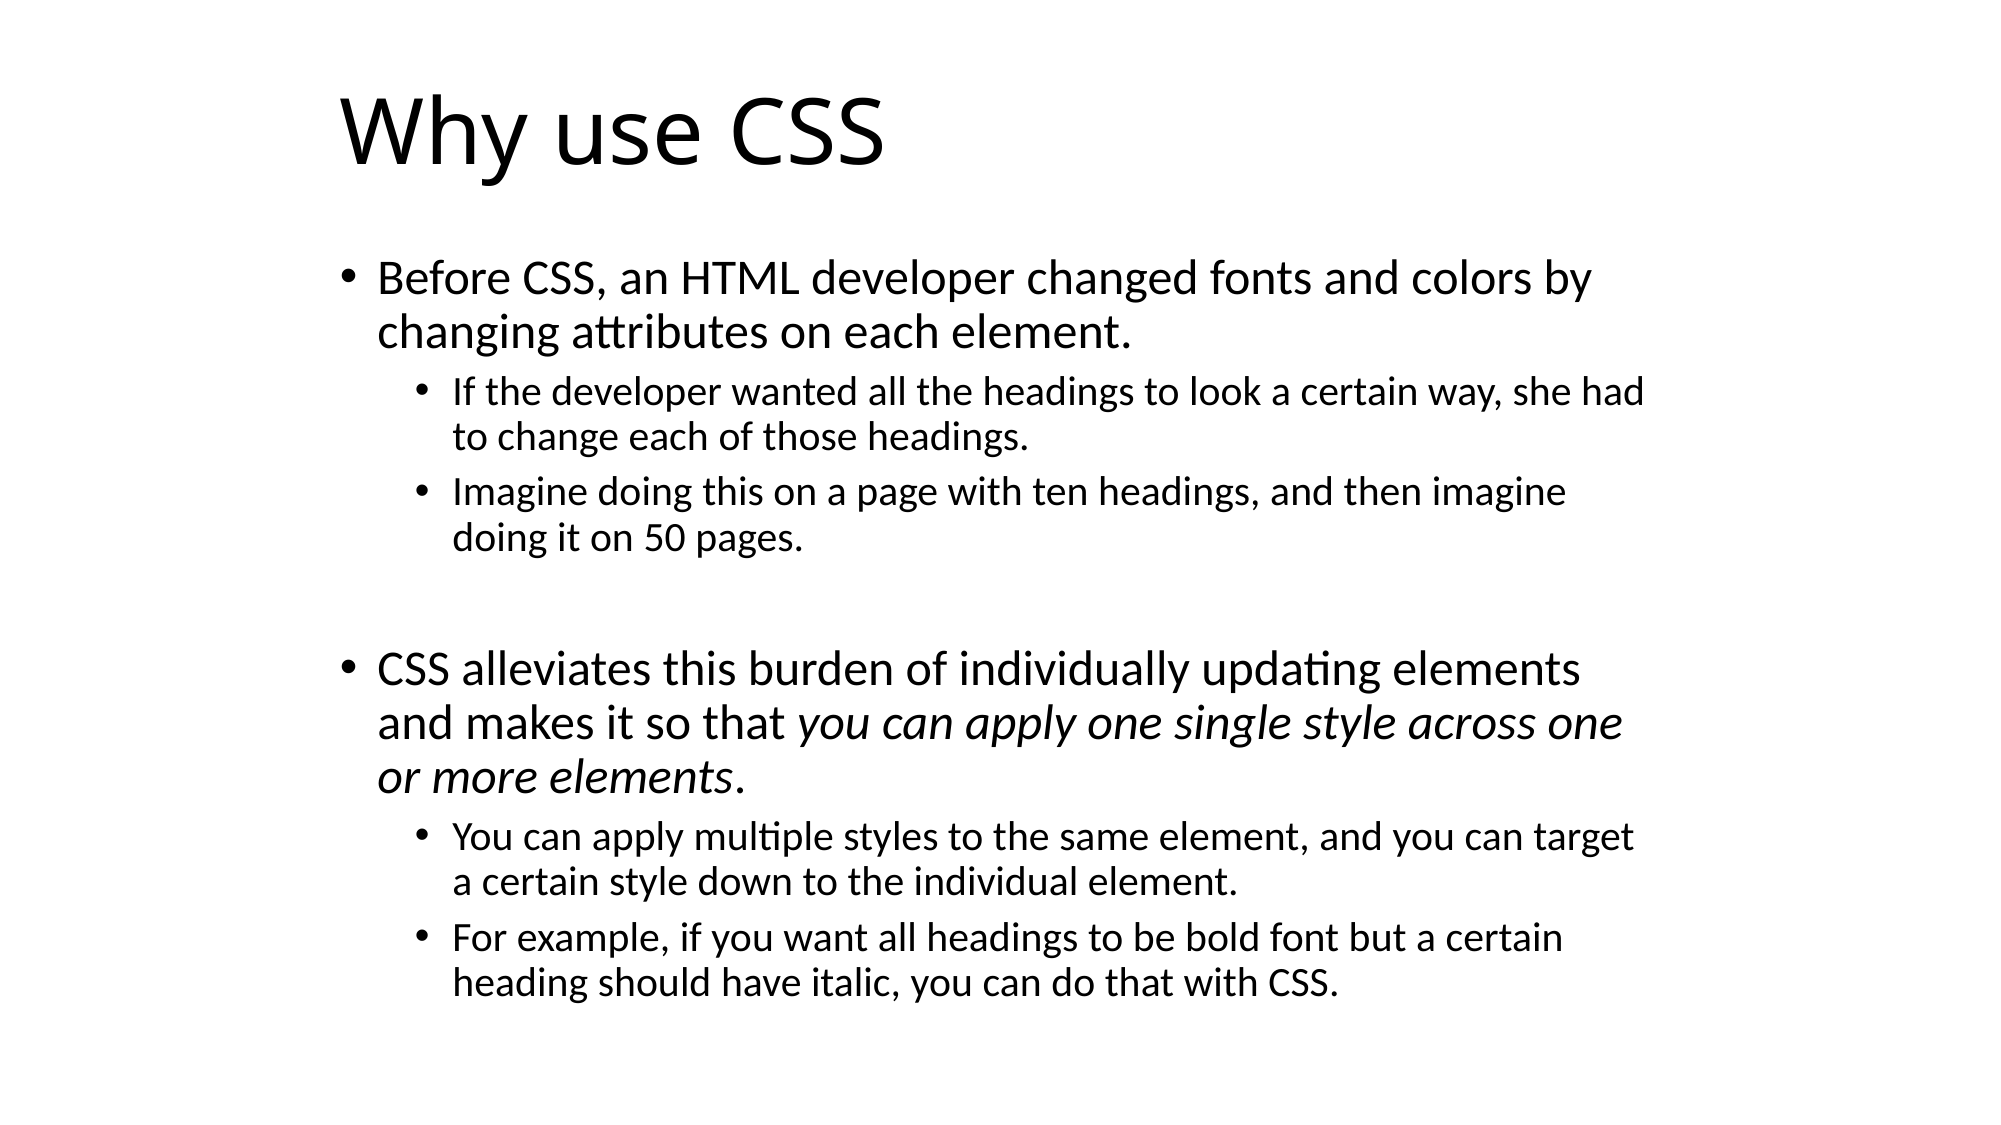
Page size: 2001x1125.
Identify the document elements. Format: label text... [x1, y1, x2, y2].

title Why use CSS [324, 60, 1674, 209]
list Before CSS, an HTML developer changed fonts and colors by changing attributes on each element. If the developer wanted all the headings to look a certain way, she had to change each of those headings. Imagine doing this on a page with ten headings, and then imagine doing it on 50 pages. CSS alleviates this burden of individually updating elements and makes it so that you can apply one single style across one or more elements. You can apply multiple styles to the same element, and you can target a certain style down to the individual element. For example, if you want all headings to be bold font but a certain heading should have italic, you can do that with CSS. [324, 243, 1674, 1029]
